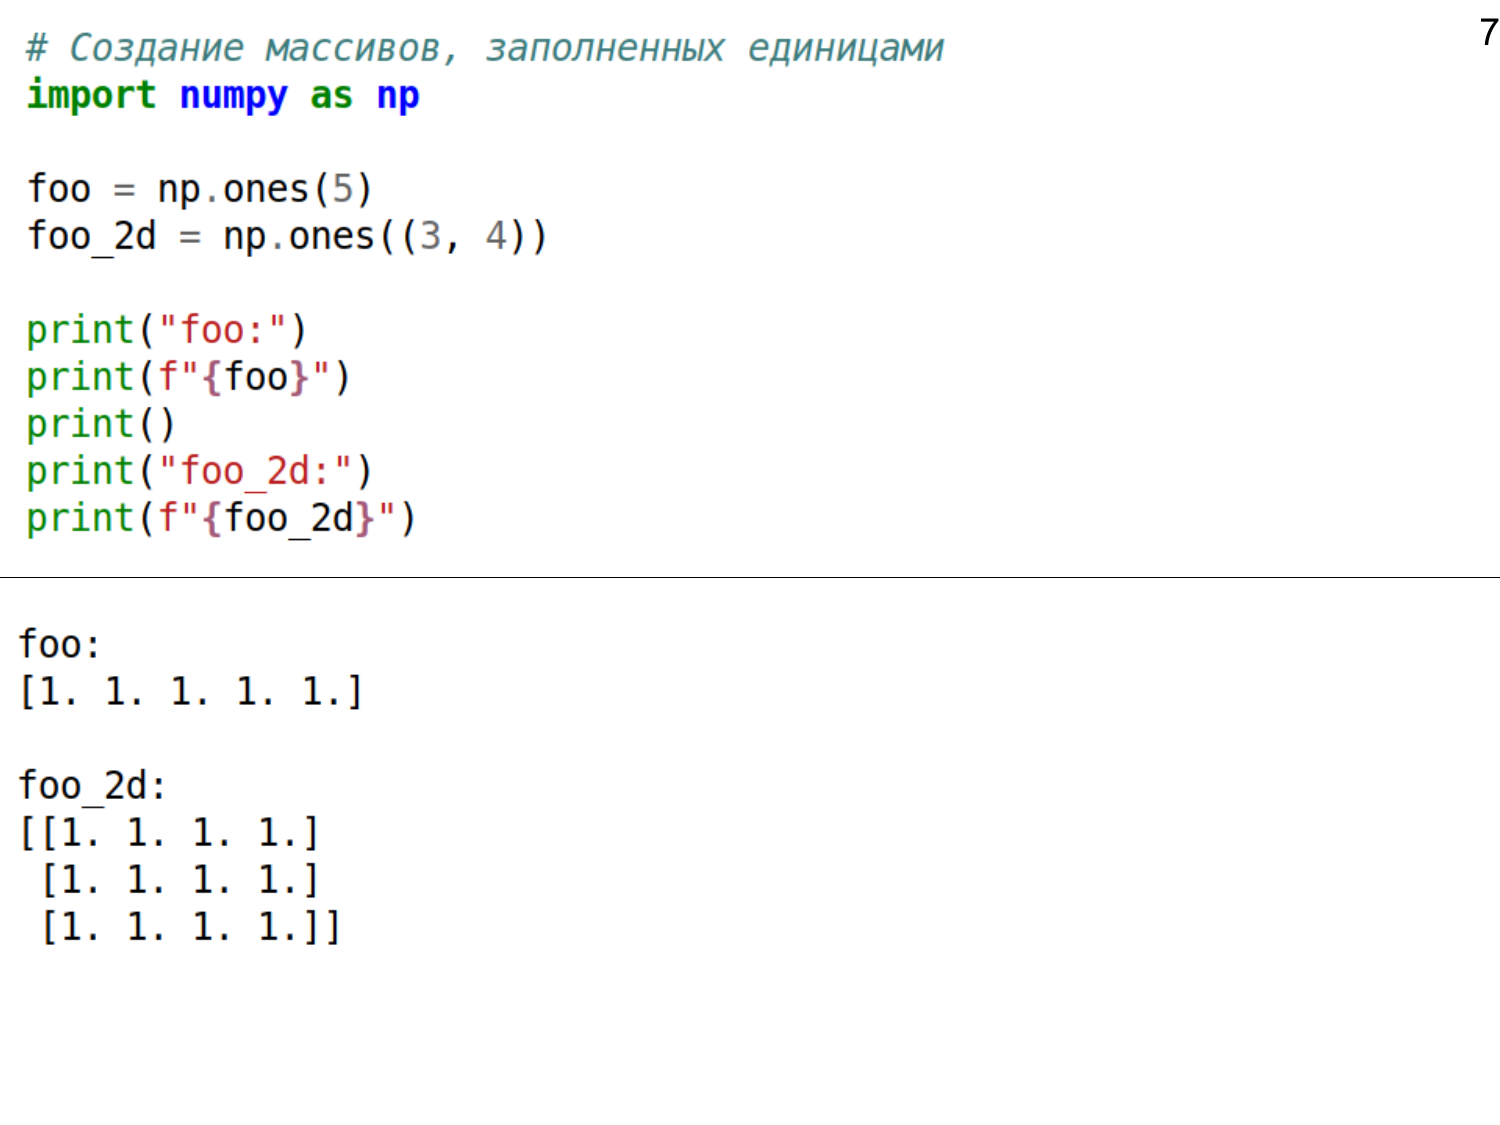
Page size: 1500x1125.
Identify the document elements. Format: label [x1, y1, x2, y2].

picture [10, 617, 368, 959]
picture [18, 22, 959, 550]
